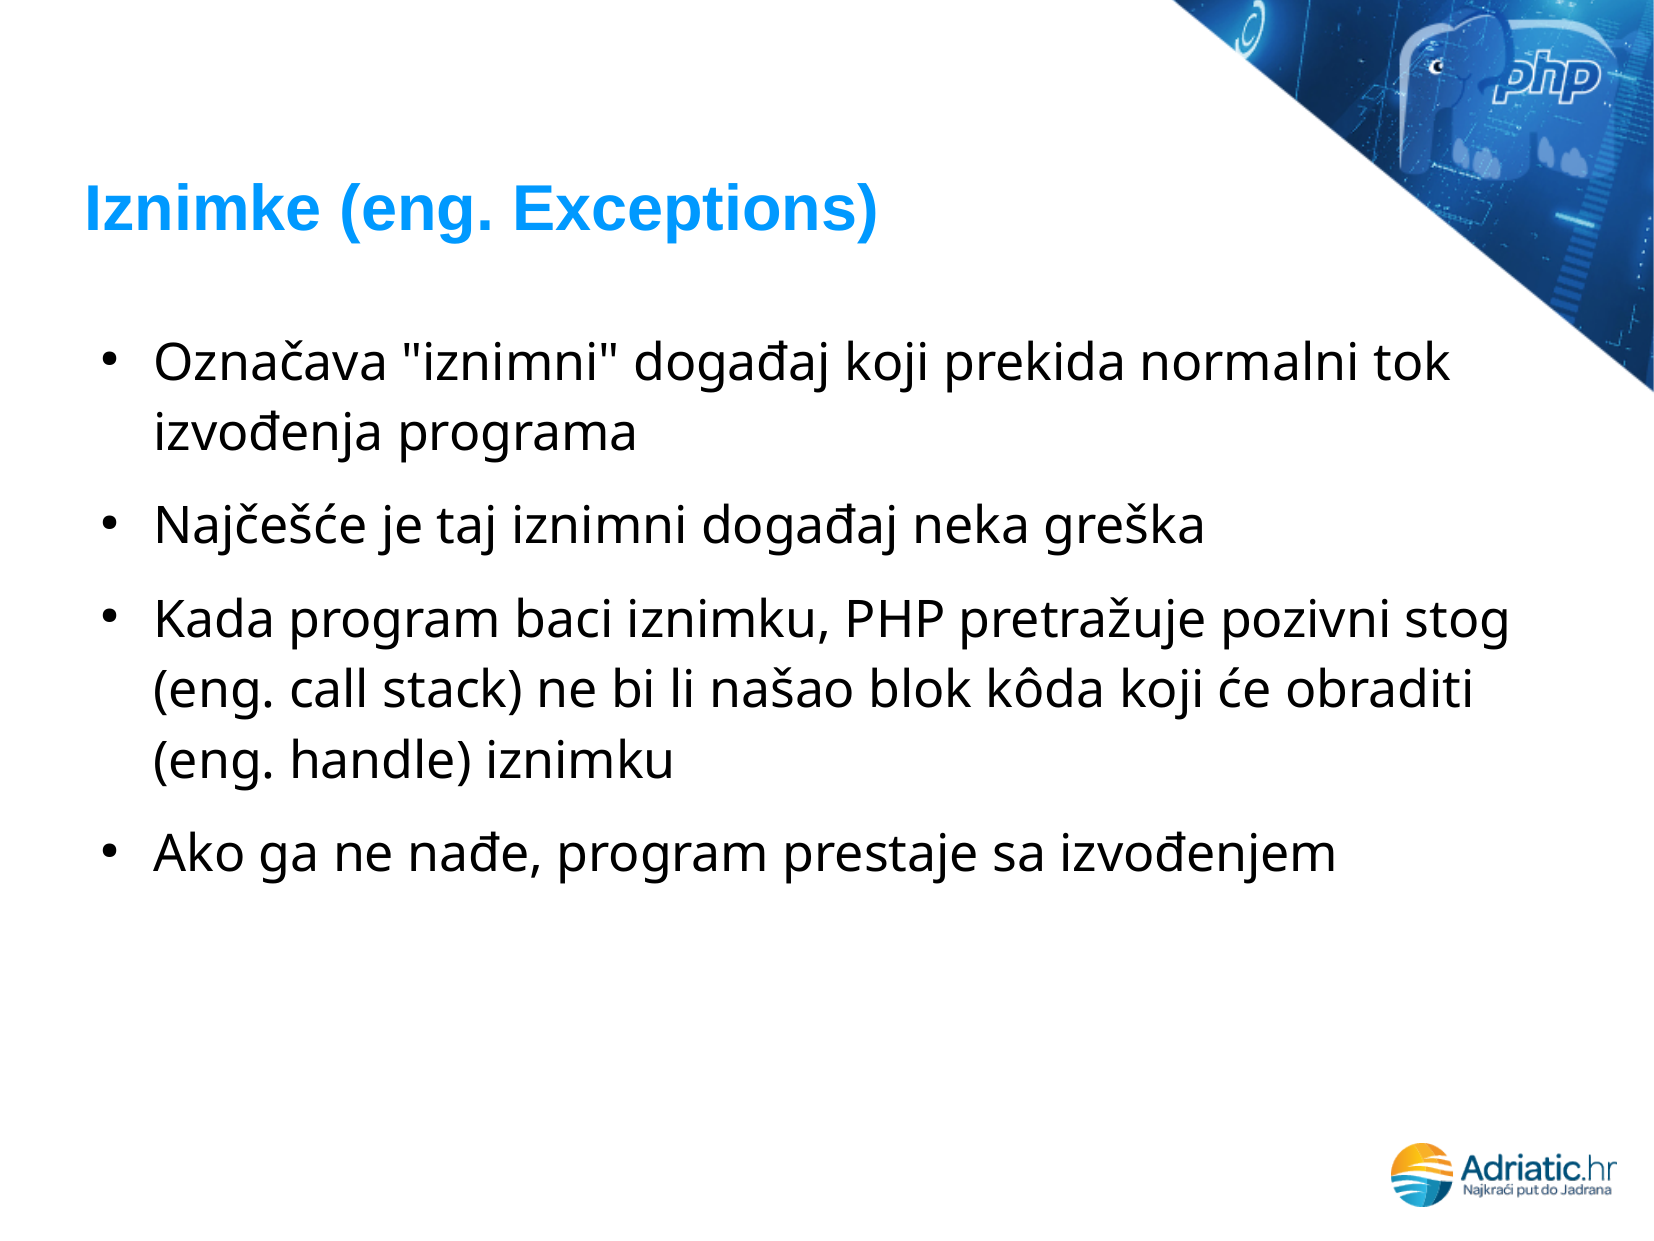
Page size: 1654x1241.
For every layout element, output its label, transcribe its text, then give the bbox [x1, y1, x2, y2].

picture [1171, 0, 1654, 486]
title Iznimke (eng. Exceptions) [84, 150, 1270, 266]
picture [1391, 1143, 1617, 1207]
list Označava "iznimni" događaj koji prekida normalni tok izvođenja programa Najčešće je taj iznimni događaj neka greška Kada program baci iznimku, PHP pretražuje pozivni stog (eng. call stack) ne bi li našao blok kôda koji će obraditi (eng. handle) iznimku Ako ga ne nađe, program prestaje sa izvođenjem [82, 324, 1571, 1130]
